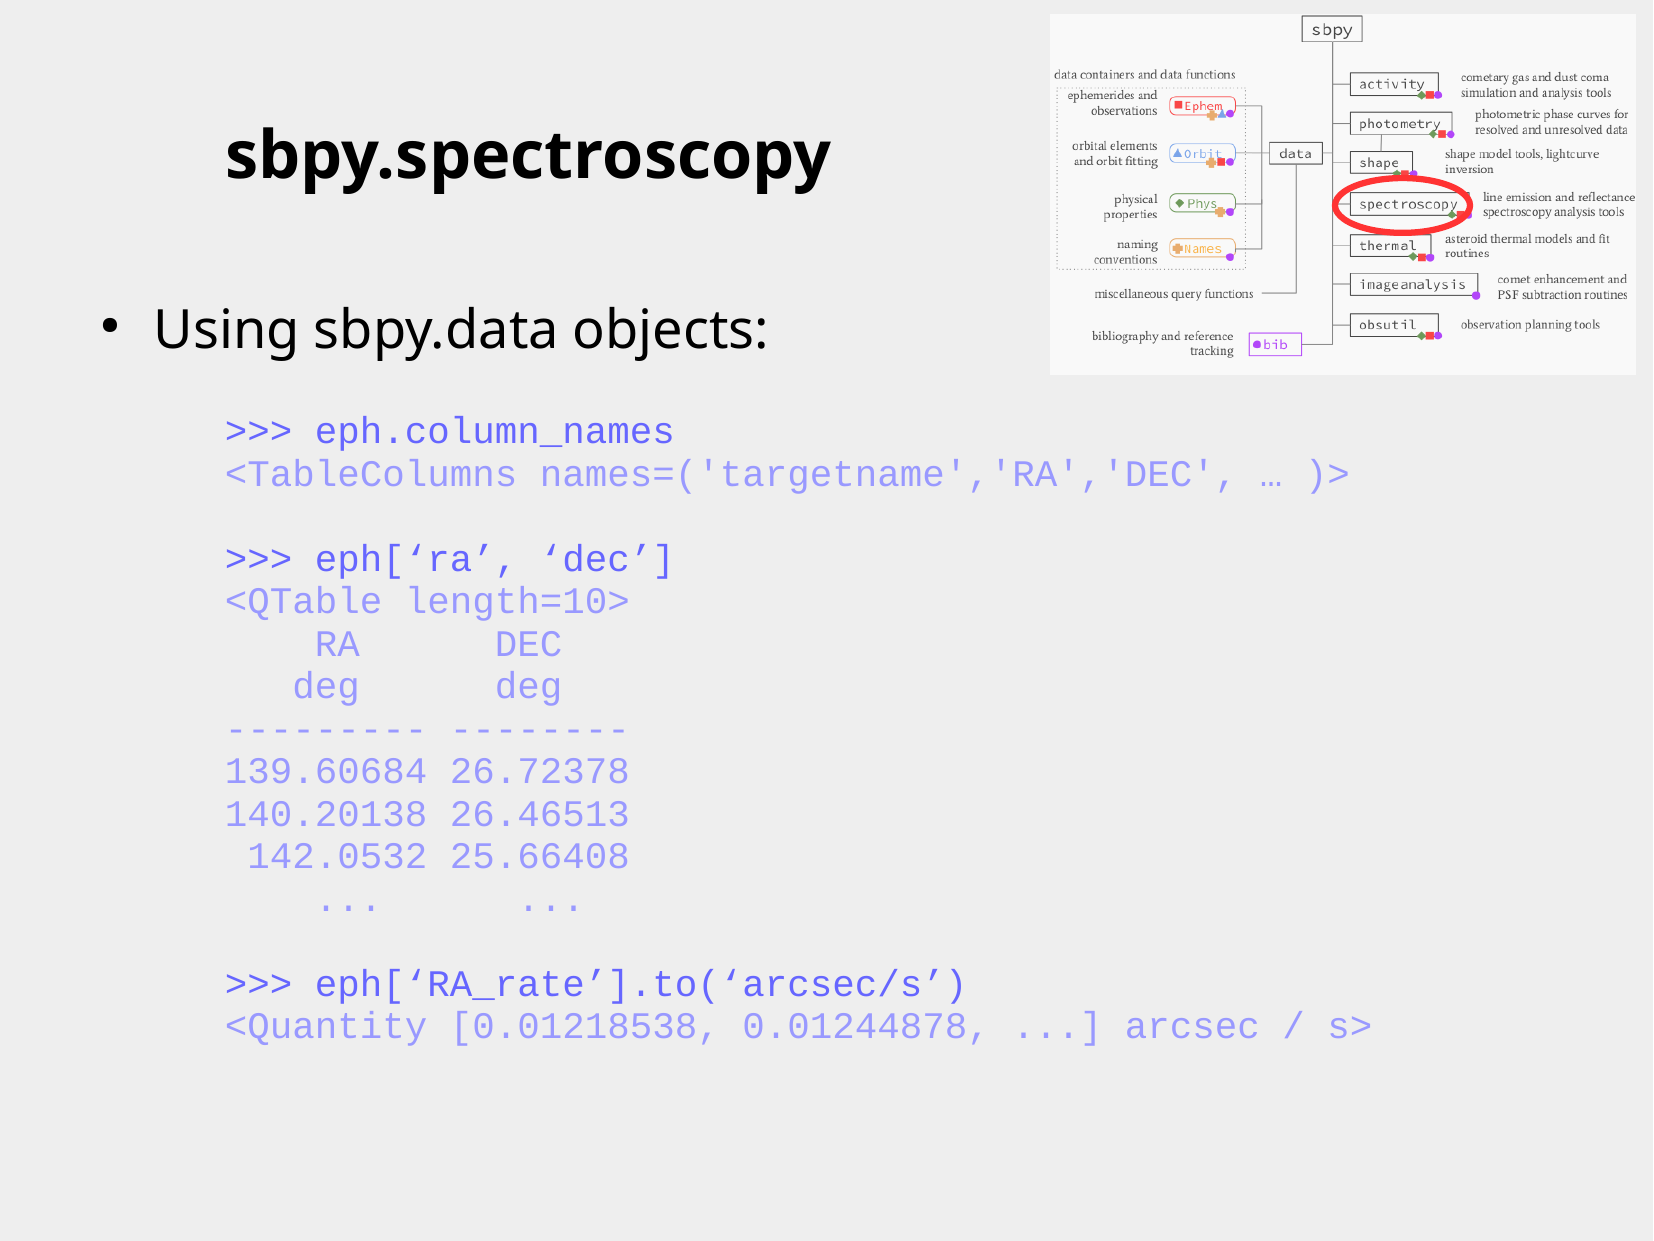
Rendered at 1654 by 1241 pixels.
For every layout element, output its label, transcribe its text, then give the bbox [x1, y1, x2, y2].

list Using sbpy.data objects: [82, 290, 1571, 1171]
text_box >>> eph.column_names <TableColumns names=('targetname','RA','DEC', … )> >>> eph[‘ra’, ‘dec’] <QTable length=10> RA DEC deg deg --------- -------- 139.60684 26.72378 140.20138 26.46513 142.0532 25.66408 ... ... >>> eph[‘RA_rate’].to(‘arcsec/s’) <Quantity [0.01218538, 0.01244878, ...] arcsec / s> [210, 405, 1617, 1058]
picture [1050, 15, 1636, 376]
title sbpy.spectroscopy [82, 49, 976, 257]
